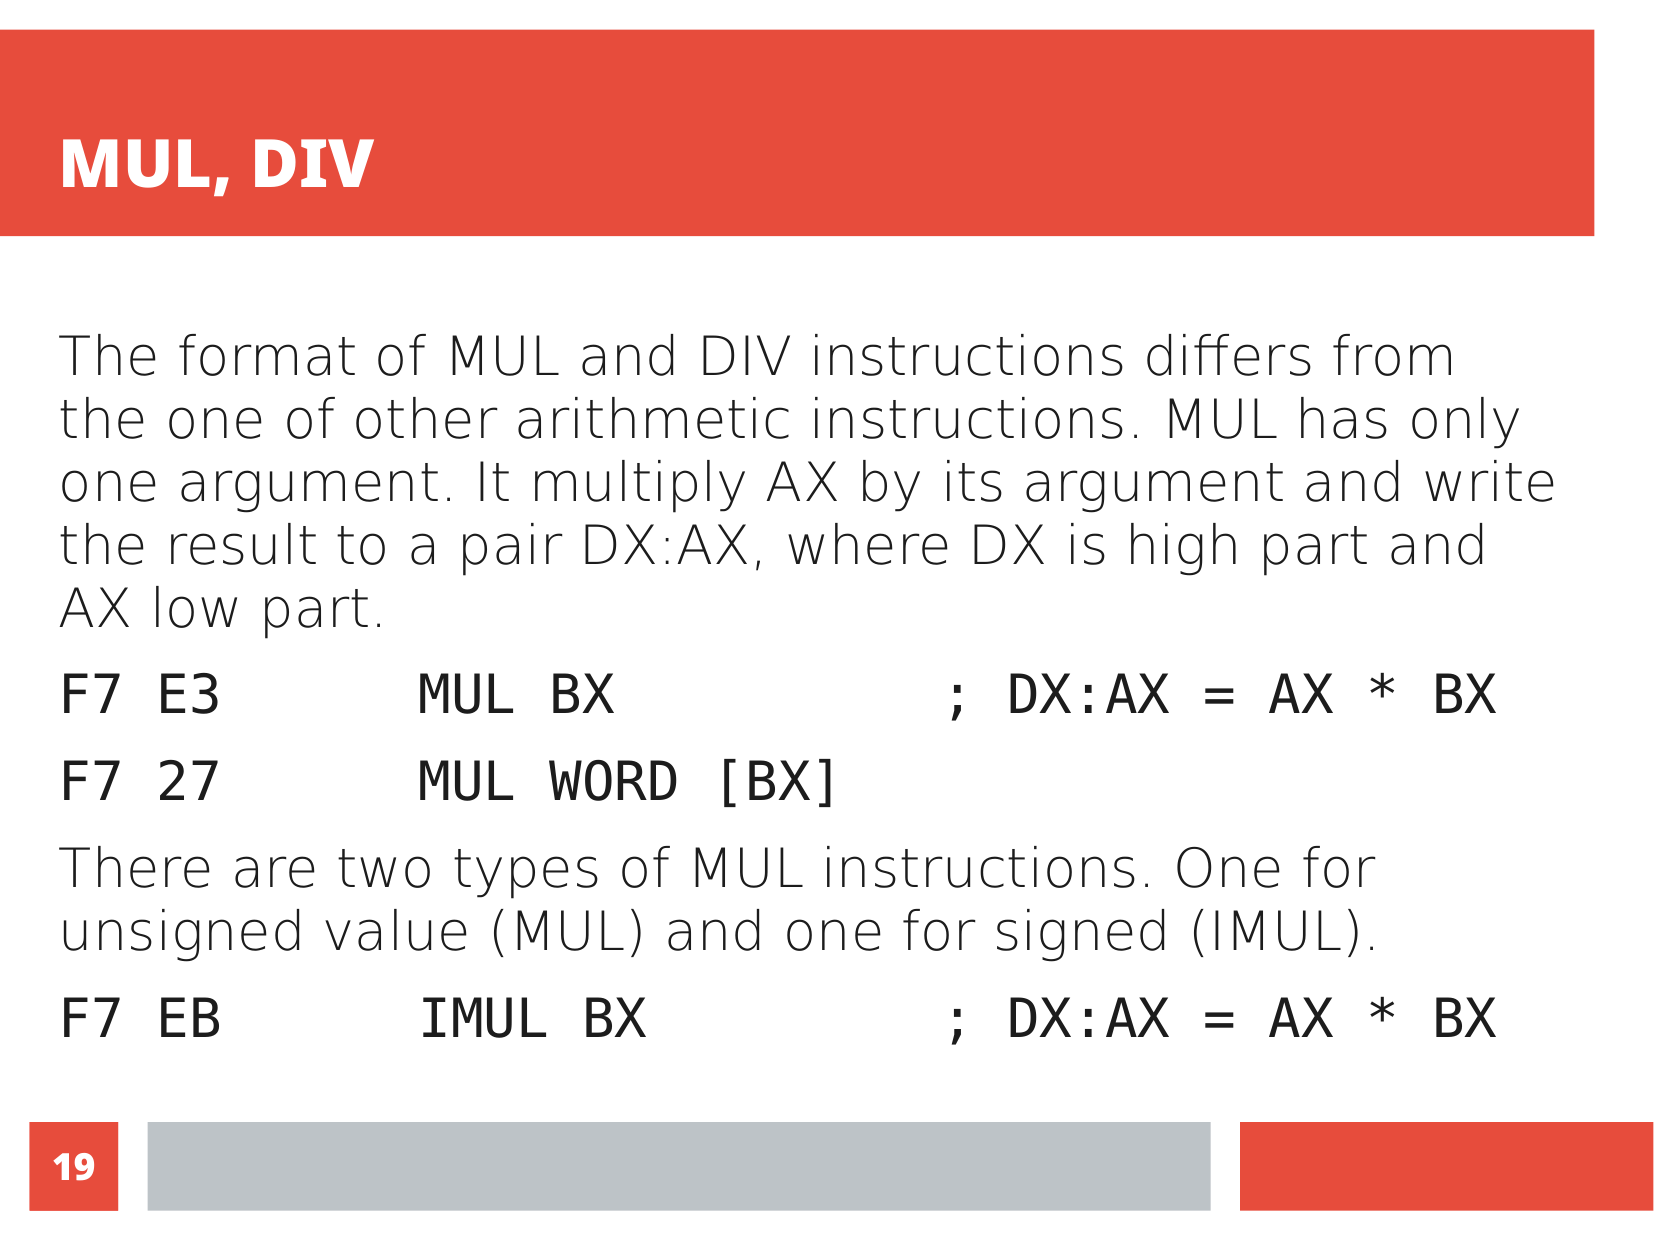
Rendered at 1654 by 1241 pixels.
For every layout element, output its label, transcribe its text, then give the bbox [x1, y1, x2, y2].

text_box [59, 330, 211, 401]
title MUL, DIV [59, 59, 1595, 207]
list The format of MUL and DIV instructions differs from the one of other arithmetic instructions. MUL has only one argument. It multiply AX by its argument and write the result to a pair DX:AX, where DX is high part and AX low part. F7 E3 MUL BX ; DX:AX = AX * BX F7 27 MUL WORD [BX] There are two types of MUL instructions. One for unsigned value (MUL) and one for signed (IMUL). F7 EB IMUL BX ; DX:AX = AX * BX [59, 324, 1565, 1093]
